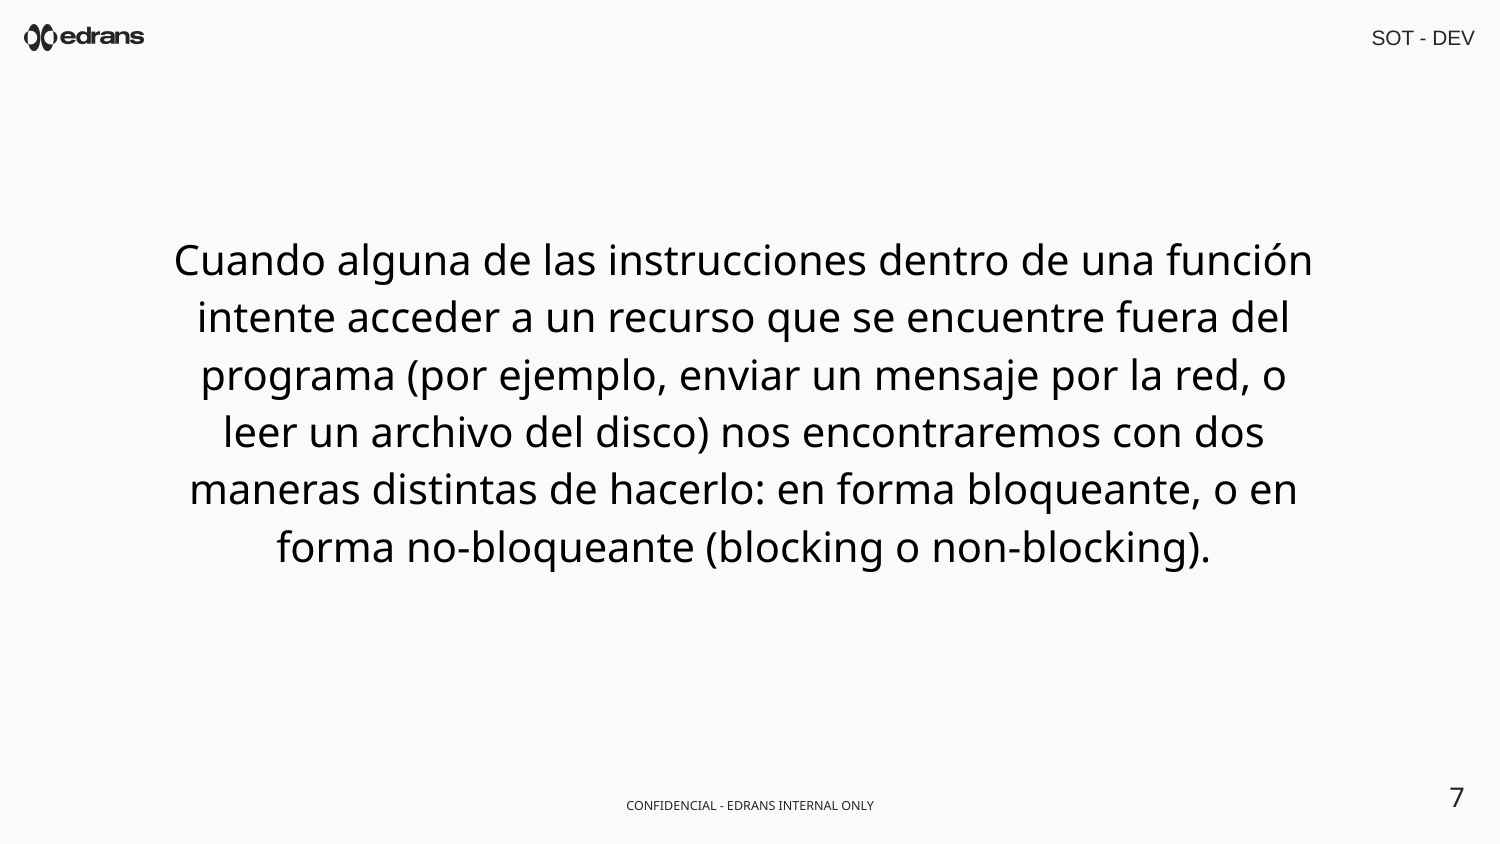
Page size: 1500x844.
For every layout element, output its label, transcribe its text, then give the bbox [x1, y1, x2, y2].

text_box Cuando alguna de las instrucciones dentro de una función intente acceder a un recurso que se encuentre fuera del programa (por ejemplo, enviar un mensaje por la red, o leer un archivo del disco) nos encontraremos con dos maneras distintas de hacerlo: en forma bloqueante, o en forma no-bloqueante (blocking o non-blocking). [144, 211, 1344, 586]
text_box CONFIDENCIAL - EDRANS INTERNAL ONLY [613, 797, 887, 814]
text_box SOT - DEV [1266, 24, 1475, 51]
picture [24, 24, 144, 51]
slide_number <número> [1389, 764, 1480, 830]
